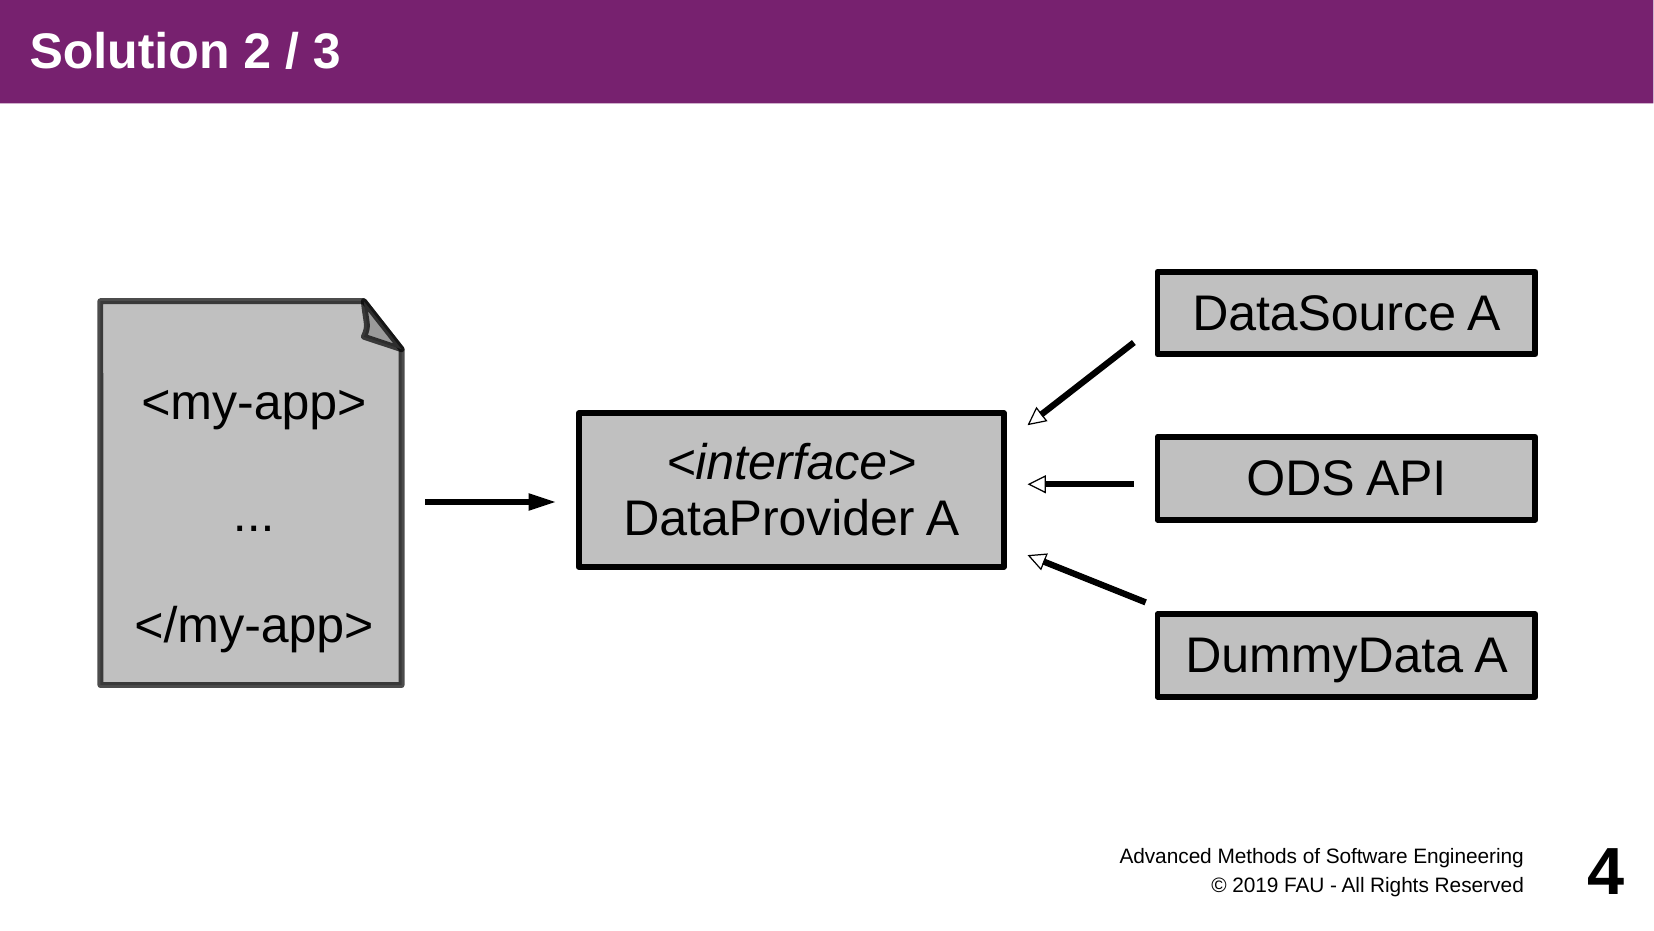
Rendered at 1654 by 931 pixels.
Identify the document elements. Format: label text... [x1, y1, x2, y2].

title Solution 2 / 3 [0, 0, 1654, 104]
text_box <my-app> ... </my-app> [118, 362, 390, 665]
text_box ODS API [1157, 437, 1536, 520]
text_box DummyData A [1157, 614, 1536, 697]
text_box DataSource A [1157, 271, 1536, 355]
text_box <interface> DataProvider A [578, 413, 1004, 567]
text_box [100, 301, 402, 686]
